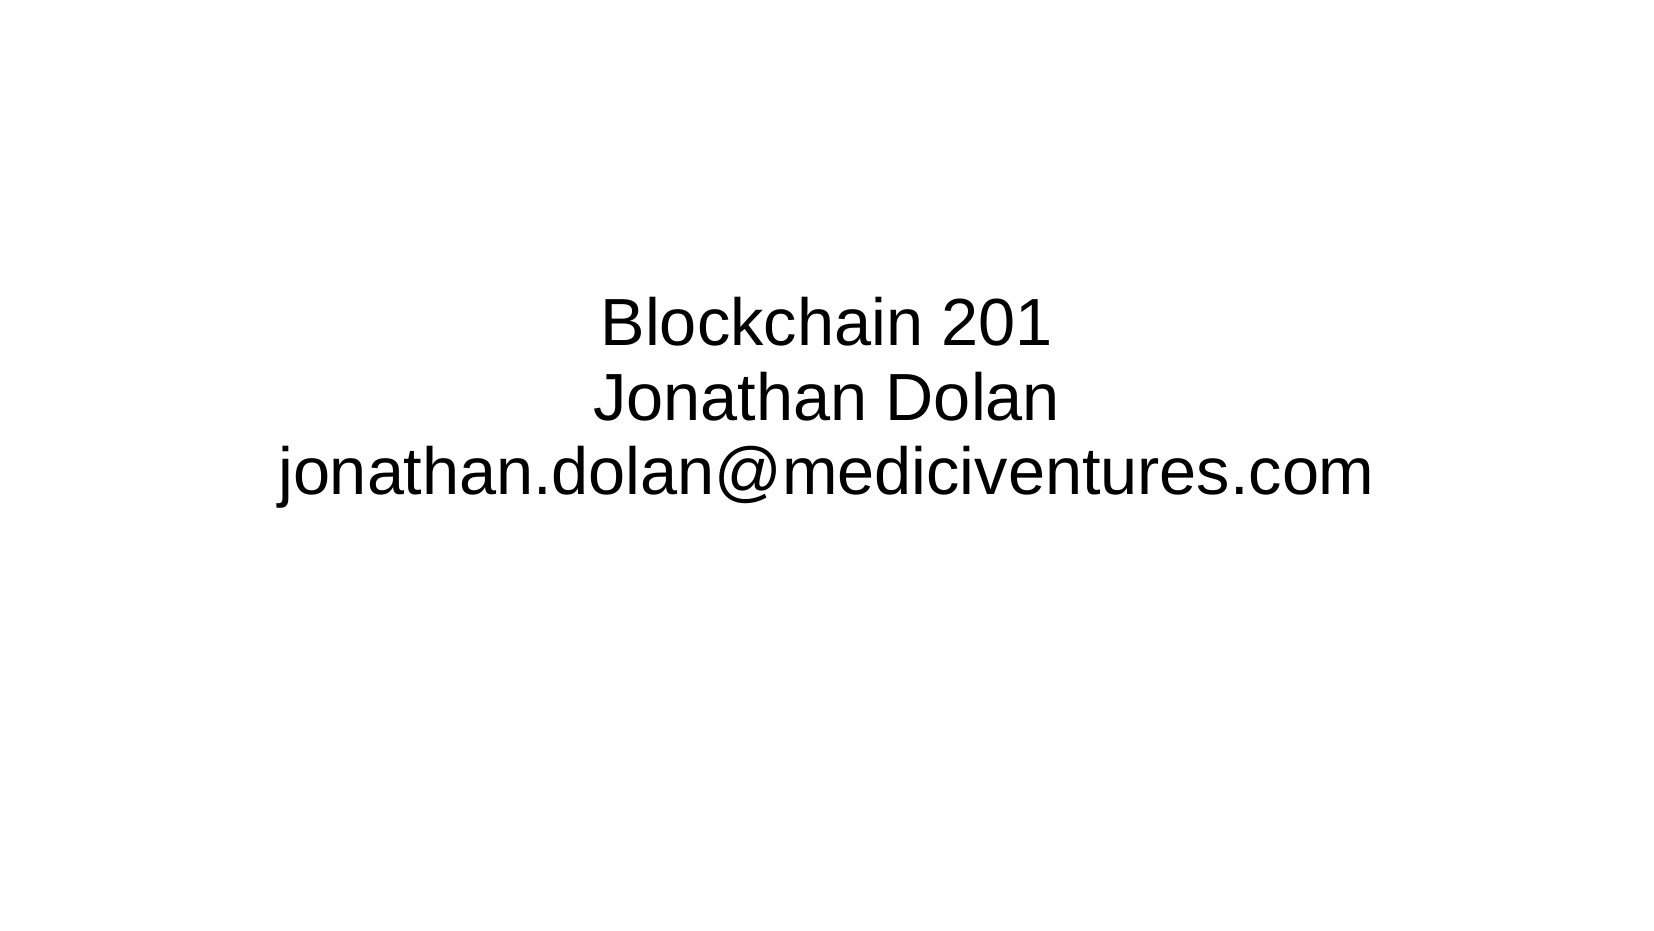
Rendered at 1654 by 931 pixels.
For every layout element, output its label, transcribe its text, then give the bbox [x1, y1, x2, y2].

subtitle Blockchain 201 Jonathan Dolan jonathan.dolan@mediciventures.com [82, 37, 1571, 757]
